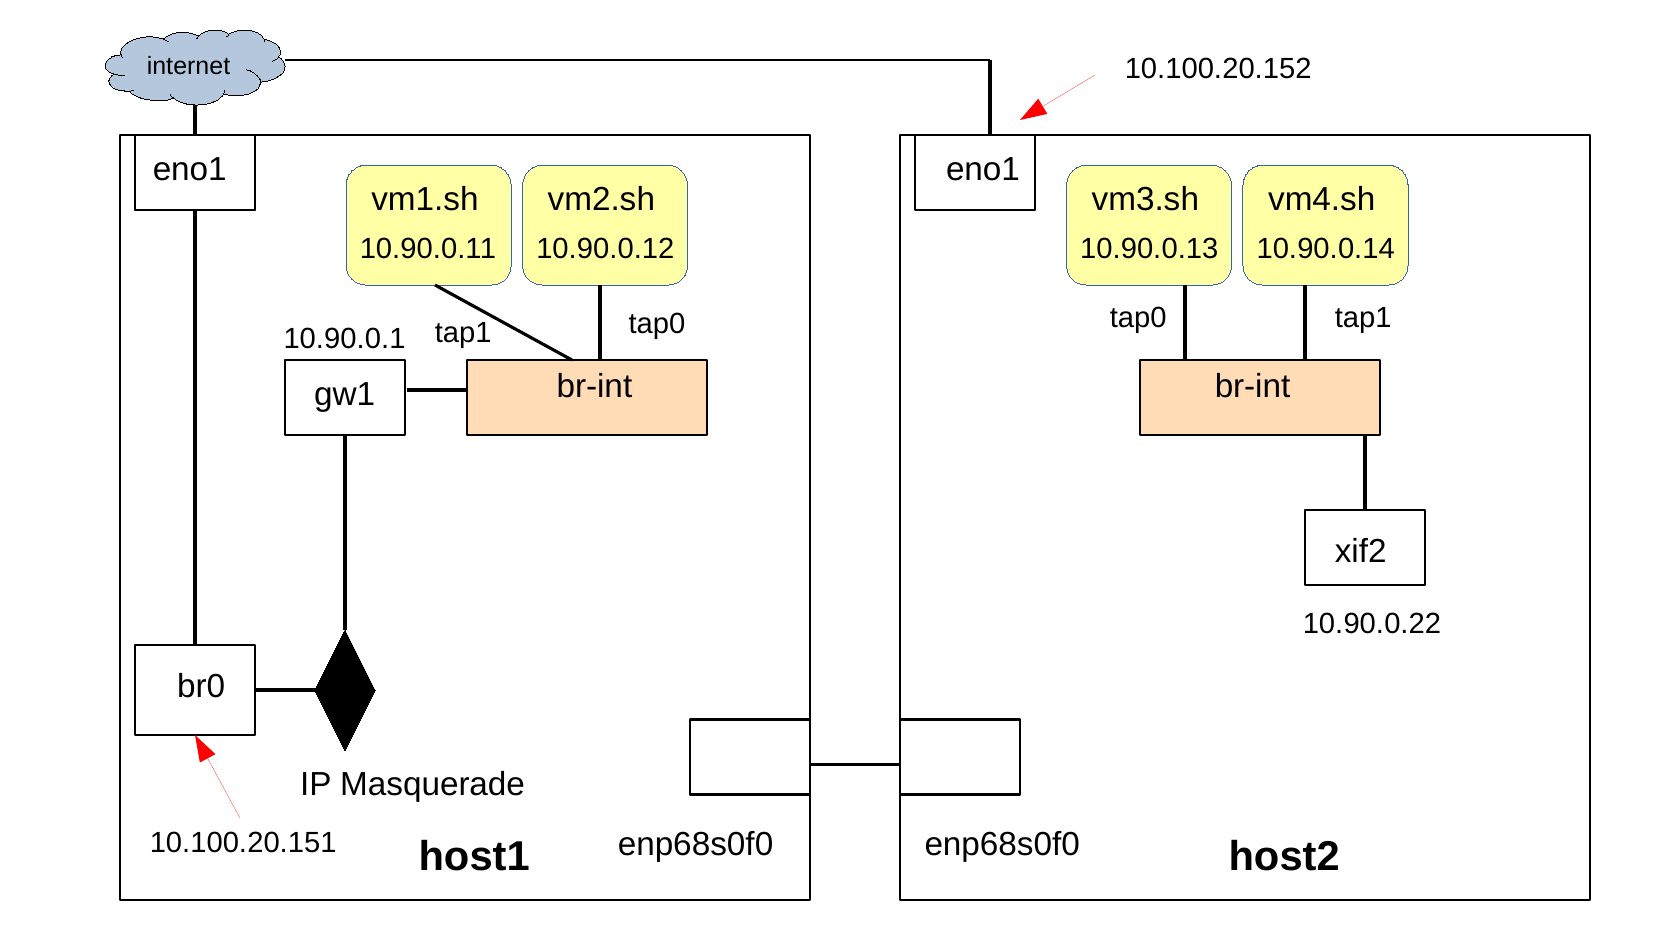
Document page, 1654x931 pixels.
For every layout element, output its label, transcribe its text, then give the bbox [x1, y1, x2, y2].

text_box 10.90.0.13 [1065, 225, 1234, 277]
text_box 10.90.0.14 [1241, 225, 1411, 277]
text_box xif2 [1320, 525, 1411, 577]
text_box br0 [162, 660, 241, 712]
text_box host2 [1213, 825, 1381, 887]
text_box br-int [1200, 360, 1306, 412]
text_box vm1.sh [356, 173, 494, 225]
text_box host1 [403, 825, 571, 887]
text_box gw1 [299, 368, 391, 421]
text_box 10.90.0.22 [1288, 600, 1457, 652]
text_box 10.100.20.151 [135, 818, 352, 871]
text_box vm2.sh [532, 173, 671, 225]
text_box tap0 [613, 300, 781, 352]
text_box eno1 [138, 143, 242, 196]
text_box 10.90.0.12 [521, 225, 690, 277]
text_box eno1 [931, 143, 1036, 196]
text_box enp68s0f0 [909, 817, 1096, 870]
text_box enp68s0f0 [603, 817, 789, 870]
text_box 10.100.20.152 [1110, 45, 1327, 97]
text_box vm4.sh [1253, 173, 1391, 225]
text_box 10.90.0.11 [345, 225, 512, 277]
text_box tap1 [420, 308, 587, 361]
text_box tap0 [1095, 293, 1262, 346]
text_box [900, 135, 1591, 901]
text_box IP Masquerade [285, 758, 541, 811]
text_box tap1 [1320, 293, 1487, 346]
text_box 10.90.0.1 [268, 315, 436, 367]
text_box internet [105, 30, 286, 106]
text_box br-int [541, 360, 648, 412]
text_box vm3.sh [1076, 173, 1214, 225]
text_box [120, 135, 811, 901]
